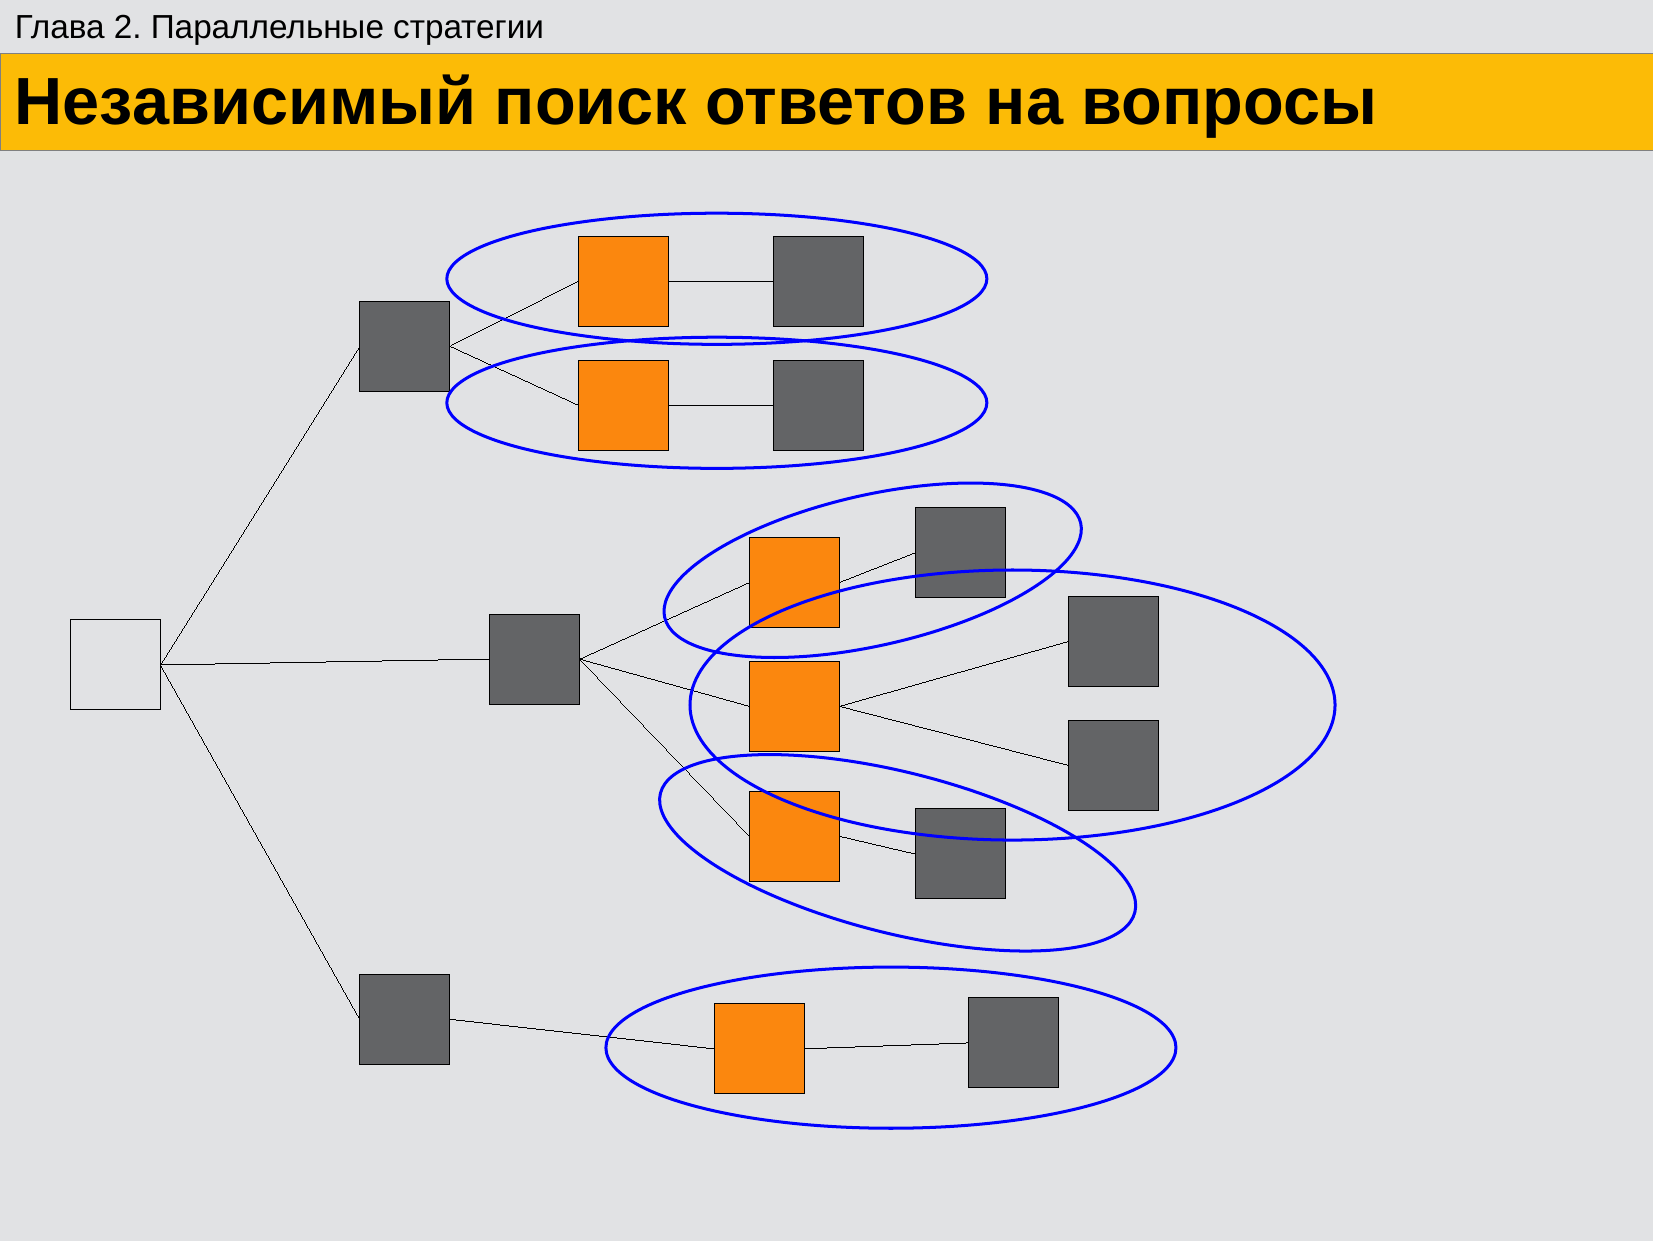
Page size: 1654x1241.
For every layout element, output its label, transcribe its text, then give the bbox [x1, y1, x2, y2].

text_box [915, 507, 1006, 574]
text_box [773, 360, 864, 451]
text_box Независимый поиск ответов на вопросы [0, 53, 1653, 151]
text_box [749, 791, 840, 882]
text_box [753, 593, 840, 628]
text_box [1068, 596, 1159, 687]
text_box [770, 791, 840, 817]
text_box [968, 997, 1059, 1088]
text_box [359, 974, 450, 1065]
text_box [714, 1003, 805, 1094]
text_box [915, 836, 1006, 899]
text_box [915, 572, 1006, 598]
text_box [1068, 720, 1159, 811]
text_box [359, 301, 450, 392]
text_box [915, 808, 1006, 838]
text_box [749, 537, 840, 624]
text_box [773, 236, 864, 327]
text_box [578, 360, 669, 451]
text_box [578, 236, 669, 327]
text_box [749, 661, 840, 752]
text_box [489, 614, 580, 705]
text_box Глава 2. Параллельные стратегии [0, 1, 464, 58]
